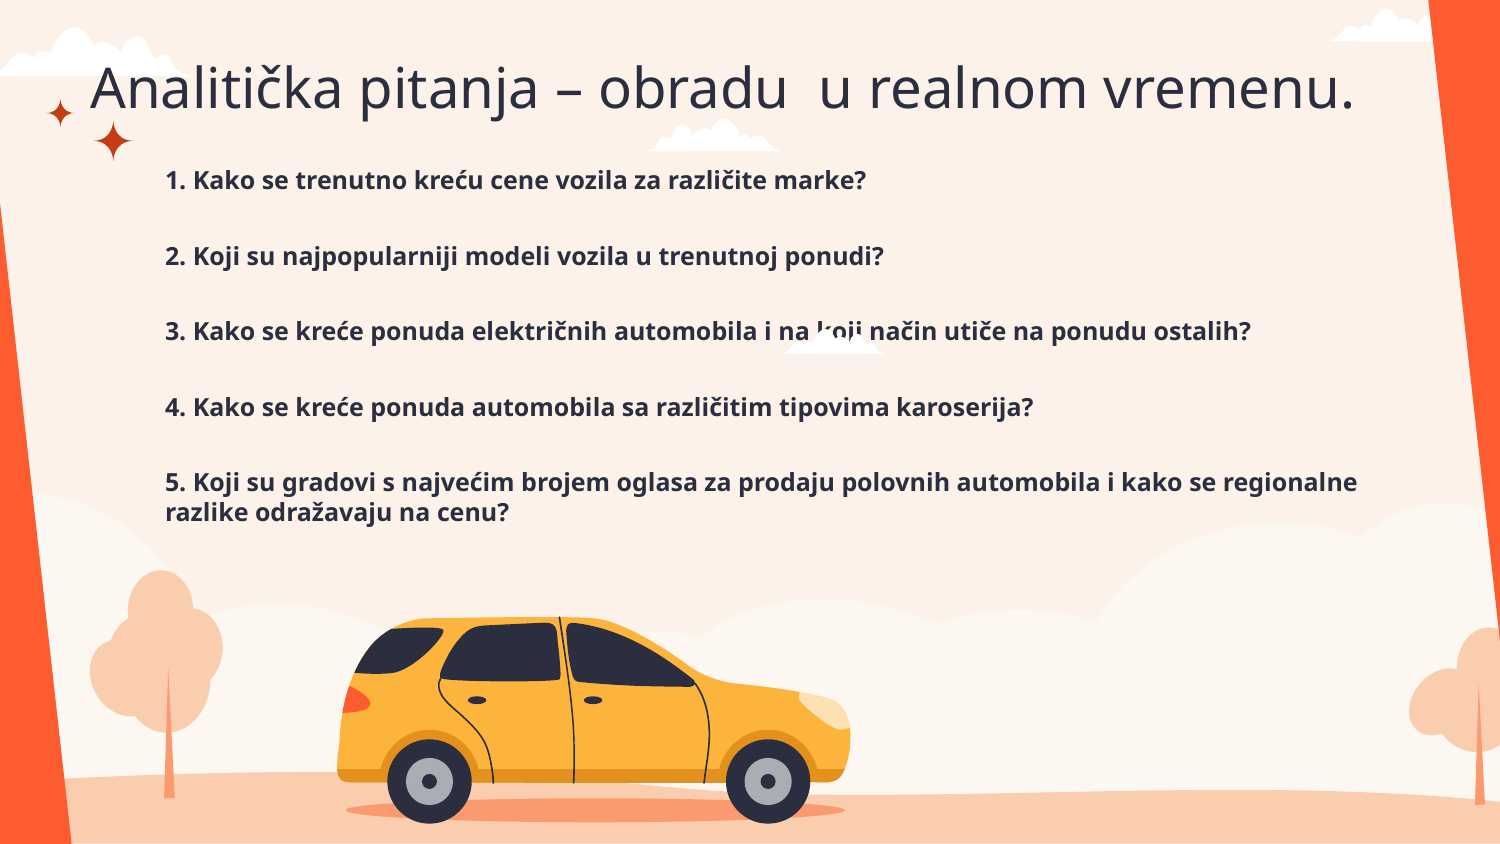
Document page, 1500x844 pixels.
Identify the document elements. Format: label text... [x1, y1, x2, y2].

title Analitička pitanja – obradu u realnom vremenu. [75, 37, 1388, 132]
subtitle 1. Kako se trenutno kreću cene vozila za različite marke? 2. Koji su najpopularniji modeli vozila u trenutnoj ponudi? 3. Kako se kreće ponuda električnih automobila i na koji način utiče na ponudu ostalih? 4. Kako se kreće ponuda automobila sa različitim tipovima karoserija? 5. Koji su gradovi s najvećim brojem oglasa za prodaju polovnih automobila i kako se regionalne razlike odražavaju na cenu? [150, 150, 1388, 657]
text_box [781, 328, 888, 355]
text_box [337, 616, 851, 824]
